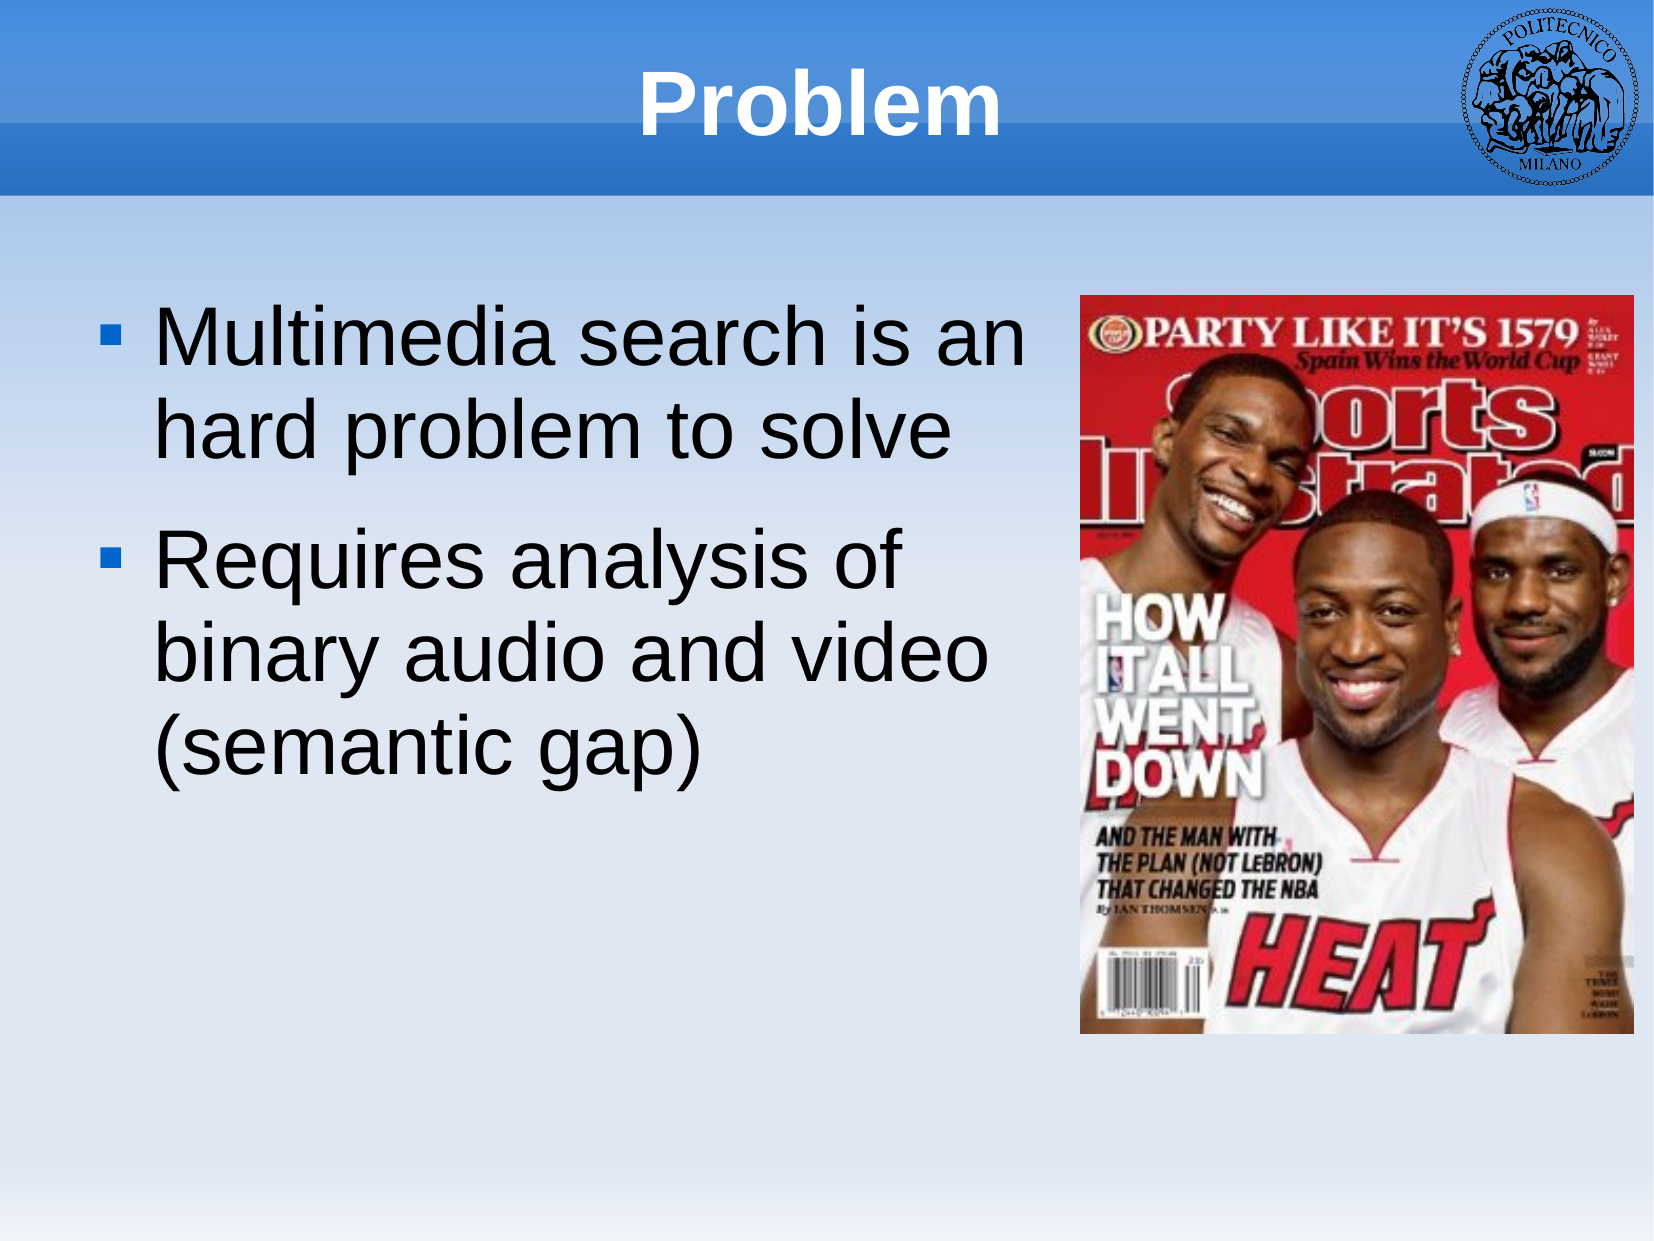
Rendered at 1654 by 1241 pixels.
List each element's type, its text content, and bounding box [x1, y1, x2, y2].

title Problem [76, 7, 1565, 200]
picture [0, 0, 1654, 1241]
list Multimedia search is an hard problem to solve Requires analysis of binary audio and video (semantic gap) [82, 290, 1063, 1094]
